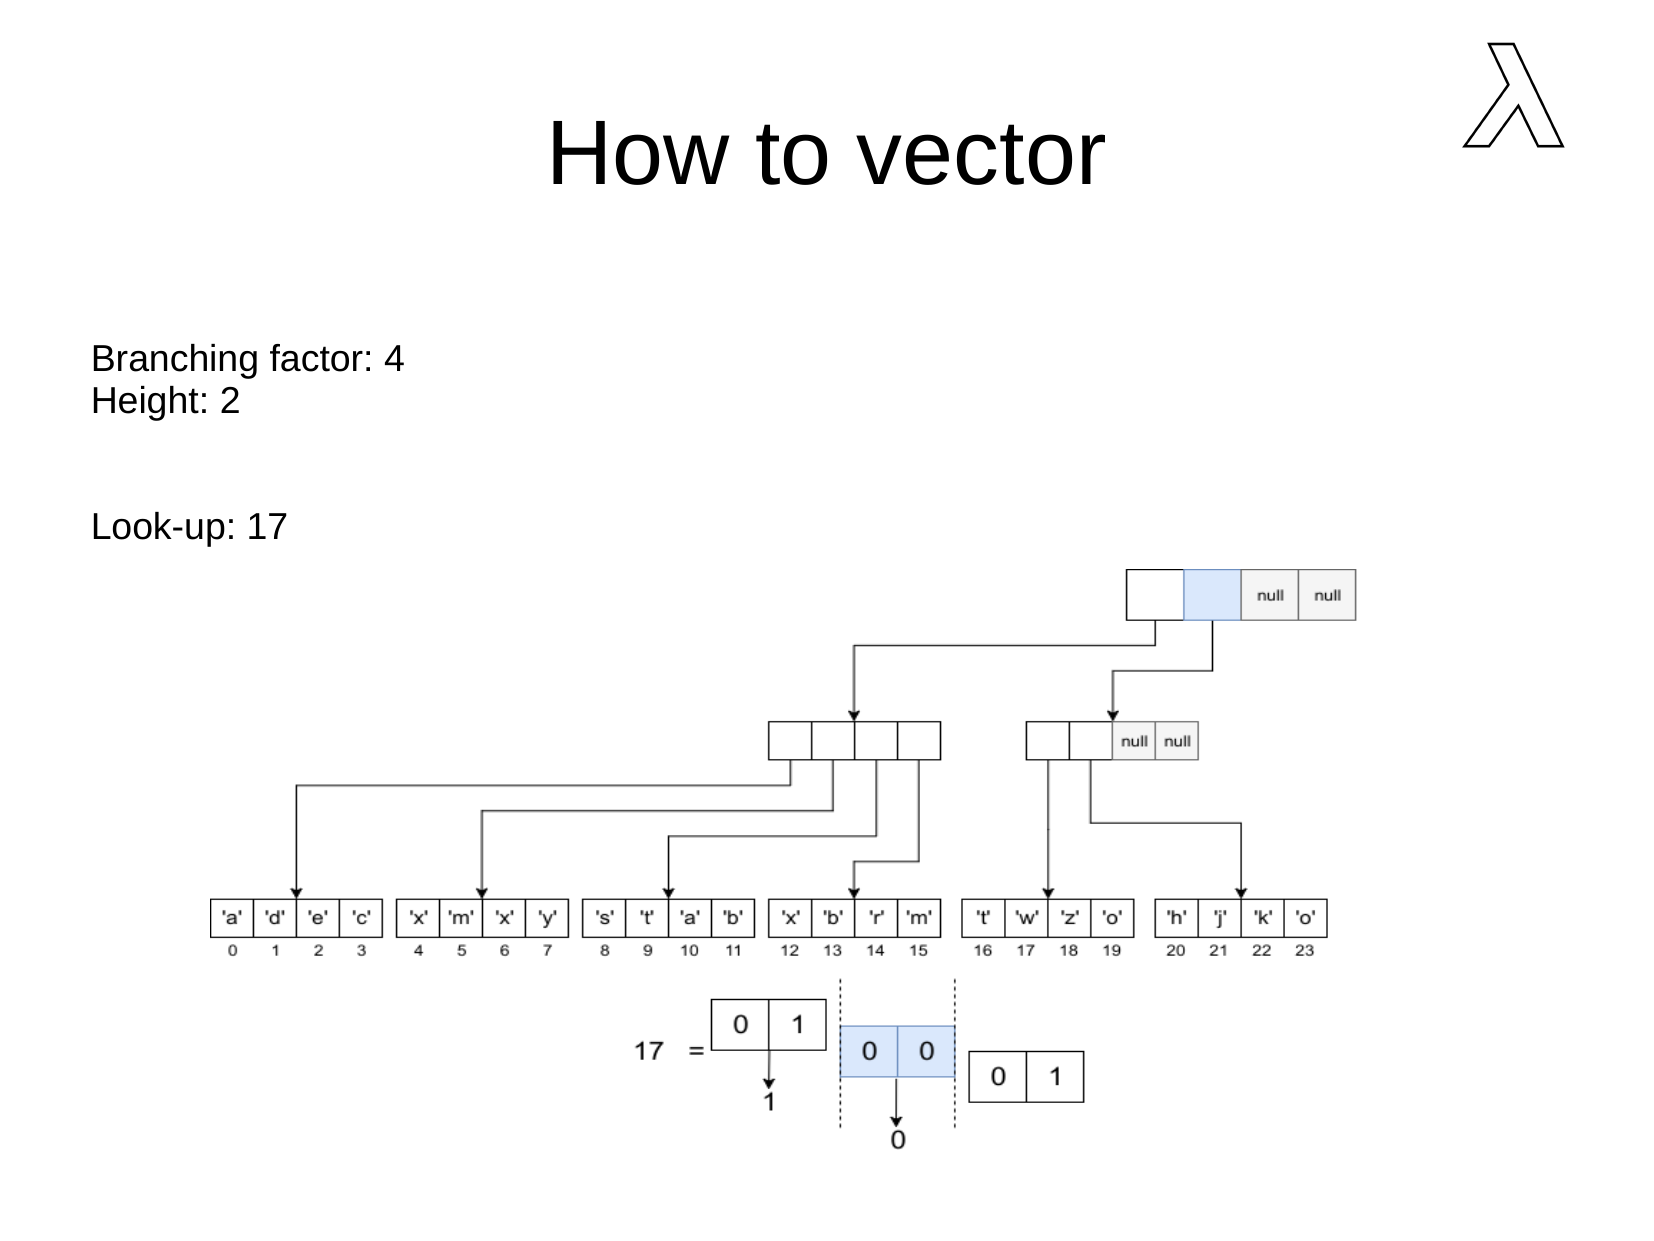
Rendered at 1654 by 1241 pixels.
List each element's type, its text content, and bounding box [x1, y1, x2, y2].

title How to vector [82, 49, 1571, 257]
picture [1440, 40, 1587, 151]
picture [210, 569, 1358, 1156]
text_box Branching factor: 4 Height: 2 Look-up: 17 [76, 330, 421, 555]
